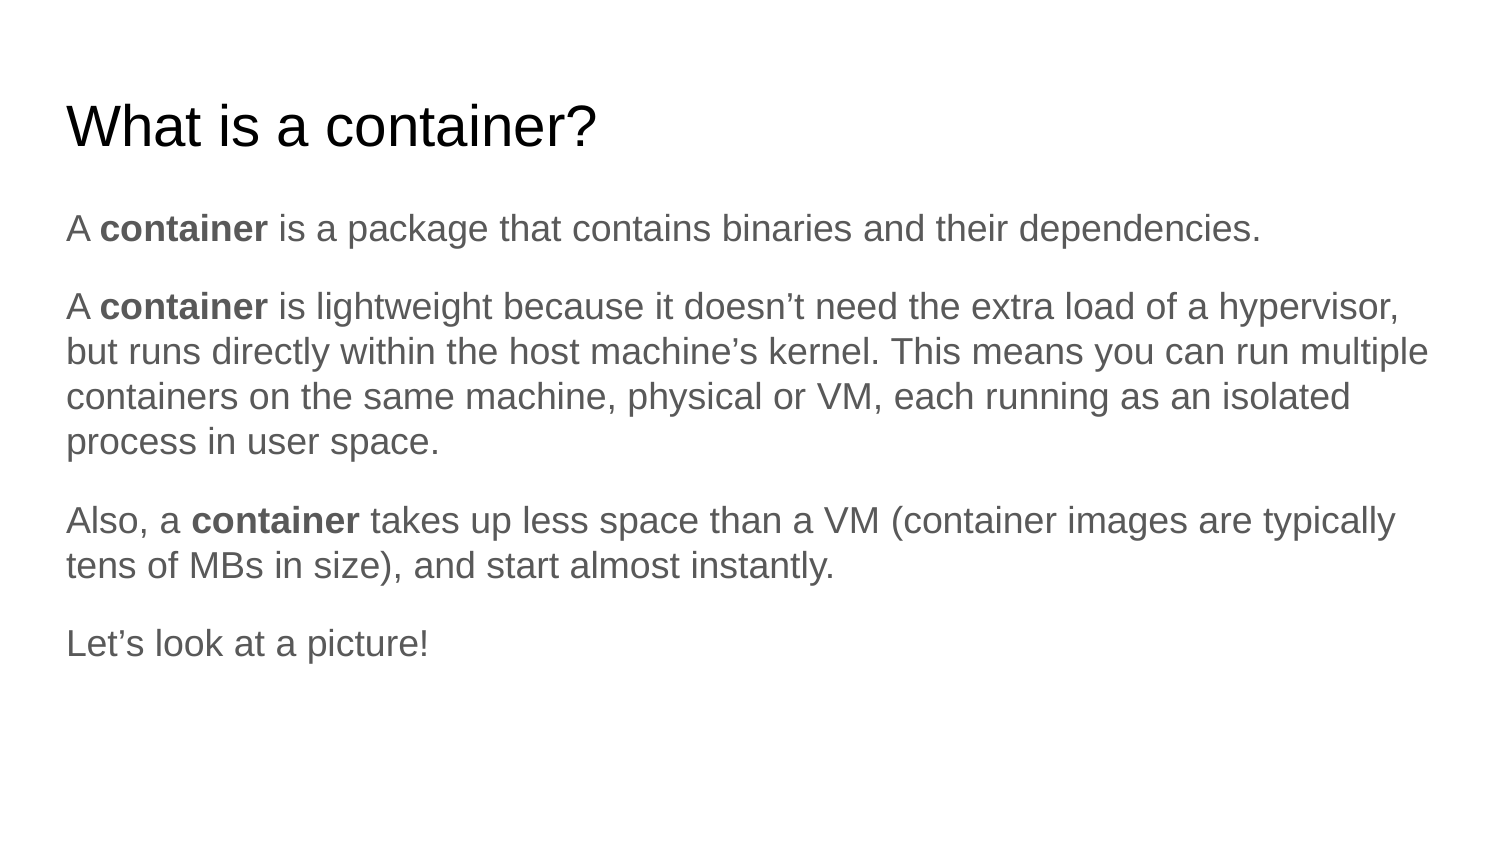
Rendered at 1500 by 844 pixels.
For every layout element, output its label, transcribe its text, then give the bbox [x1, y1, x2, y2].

title What is a container? [51, 72, 1449, 167]
list A container is a package that contains binaries and their dependencies. A container is lightweight because it doesn’t need the extra load of a hypervisor, but runs directly within the host machine’s kernel. This means you can run multiple containers on the same machine, physical or VM, each running as an isolated process in user space. Also, a container takes up less space than a VM (container images are typically tens of MBs in size), and start almost instantly. Let’s look at a picture! [51, 189, 1449, 750]
